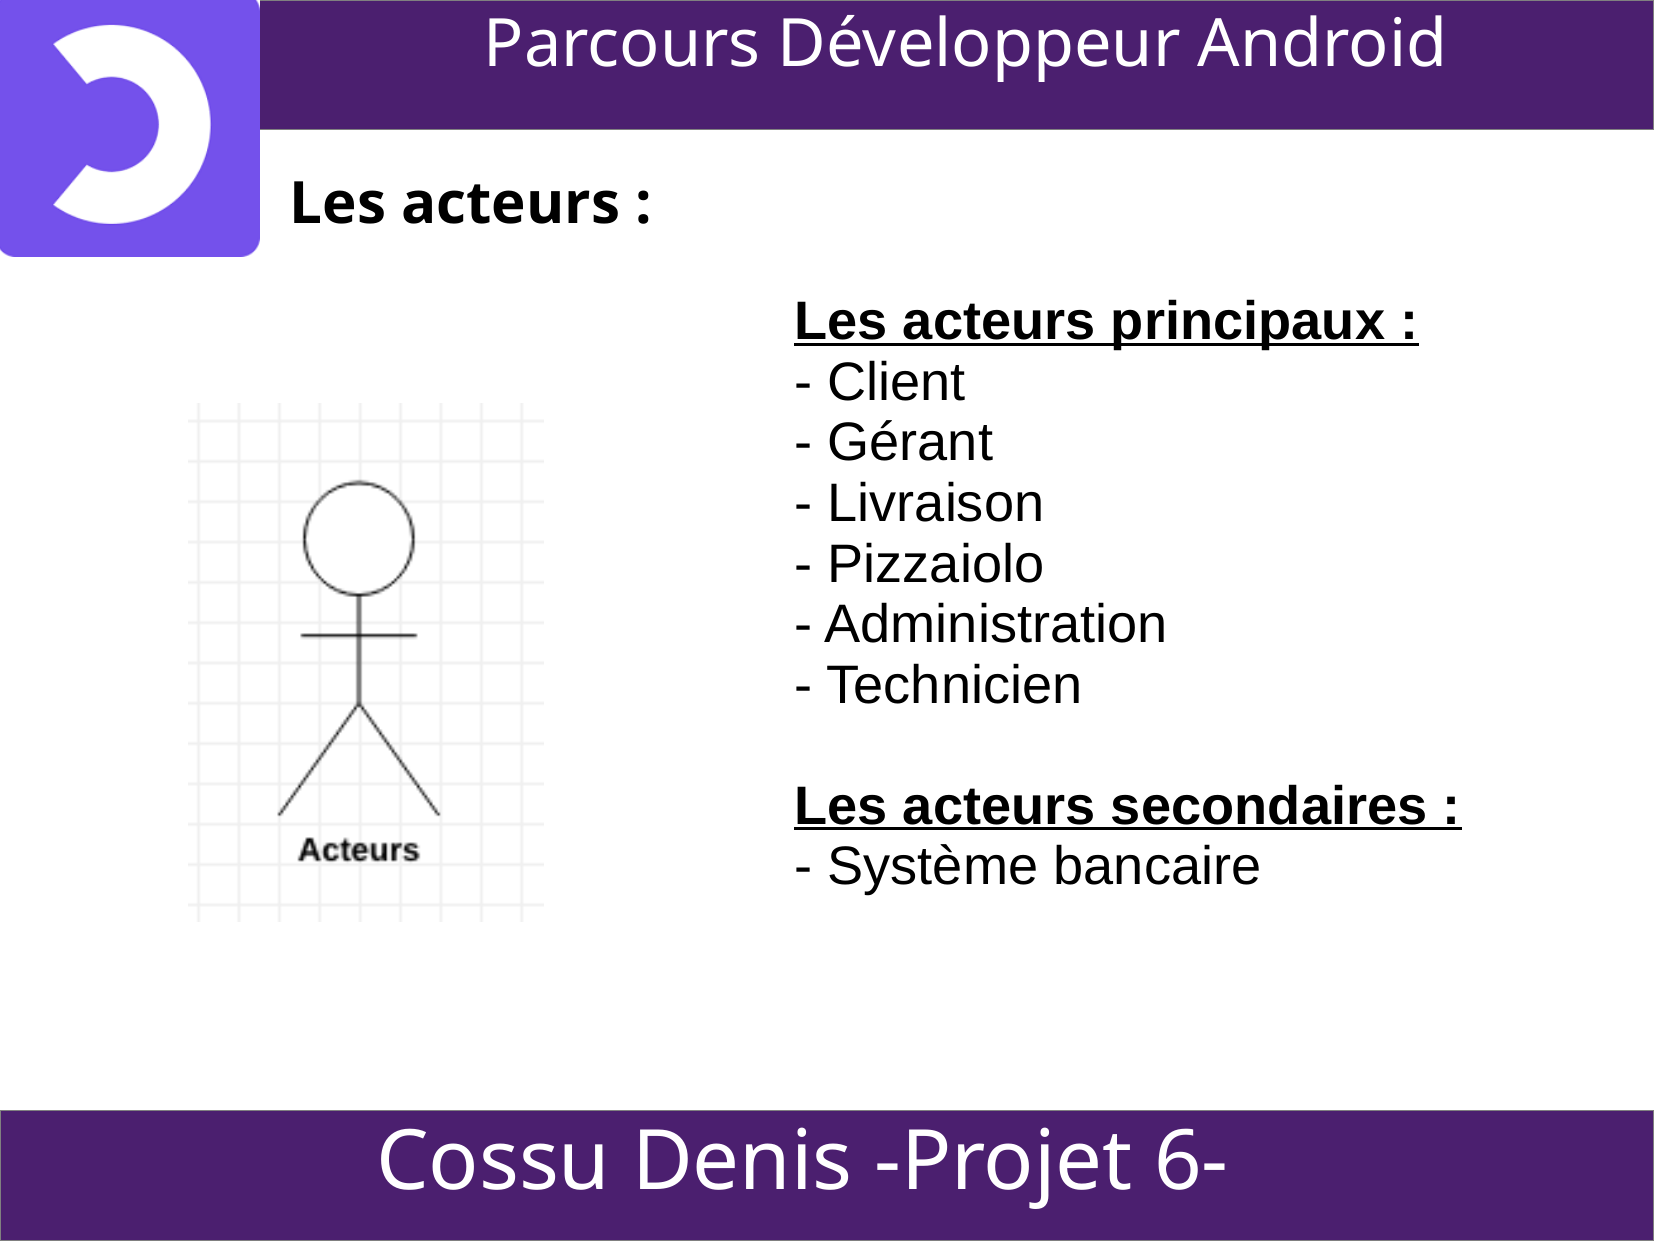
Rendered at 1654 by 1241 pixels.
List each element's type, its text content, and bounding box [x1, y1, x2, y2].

text_box Les acteurs : [259, 153, 1583, 731]
picture [188, 403, 544, 922]
picture [0, 0, 260, 257]
text_box Les acteurs principaux : - Client - Gérant - Livraison - Pizzaiolo - Administration - Technicien Les acteurs secondaires : - Système bancaire [779, 283, 1512, 965]
